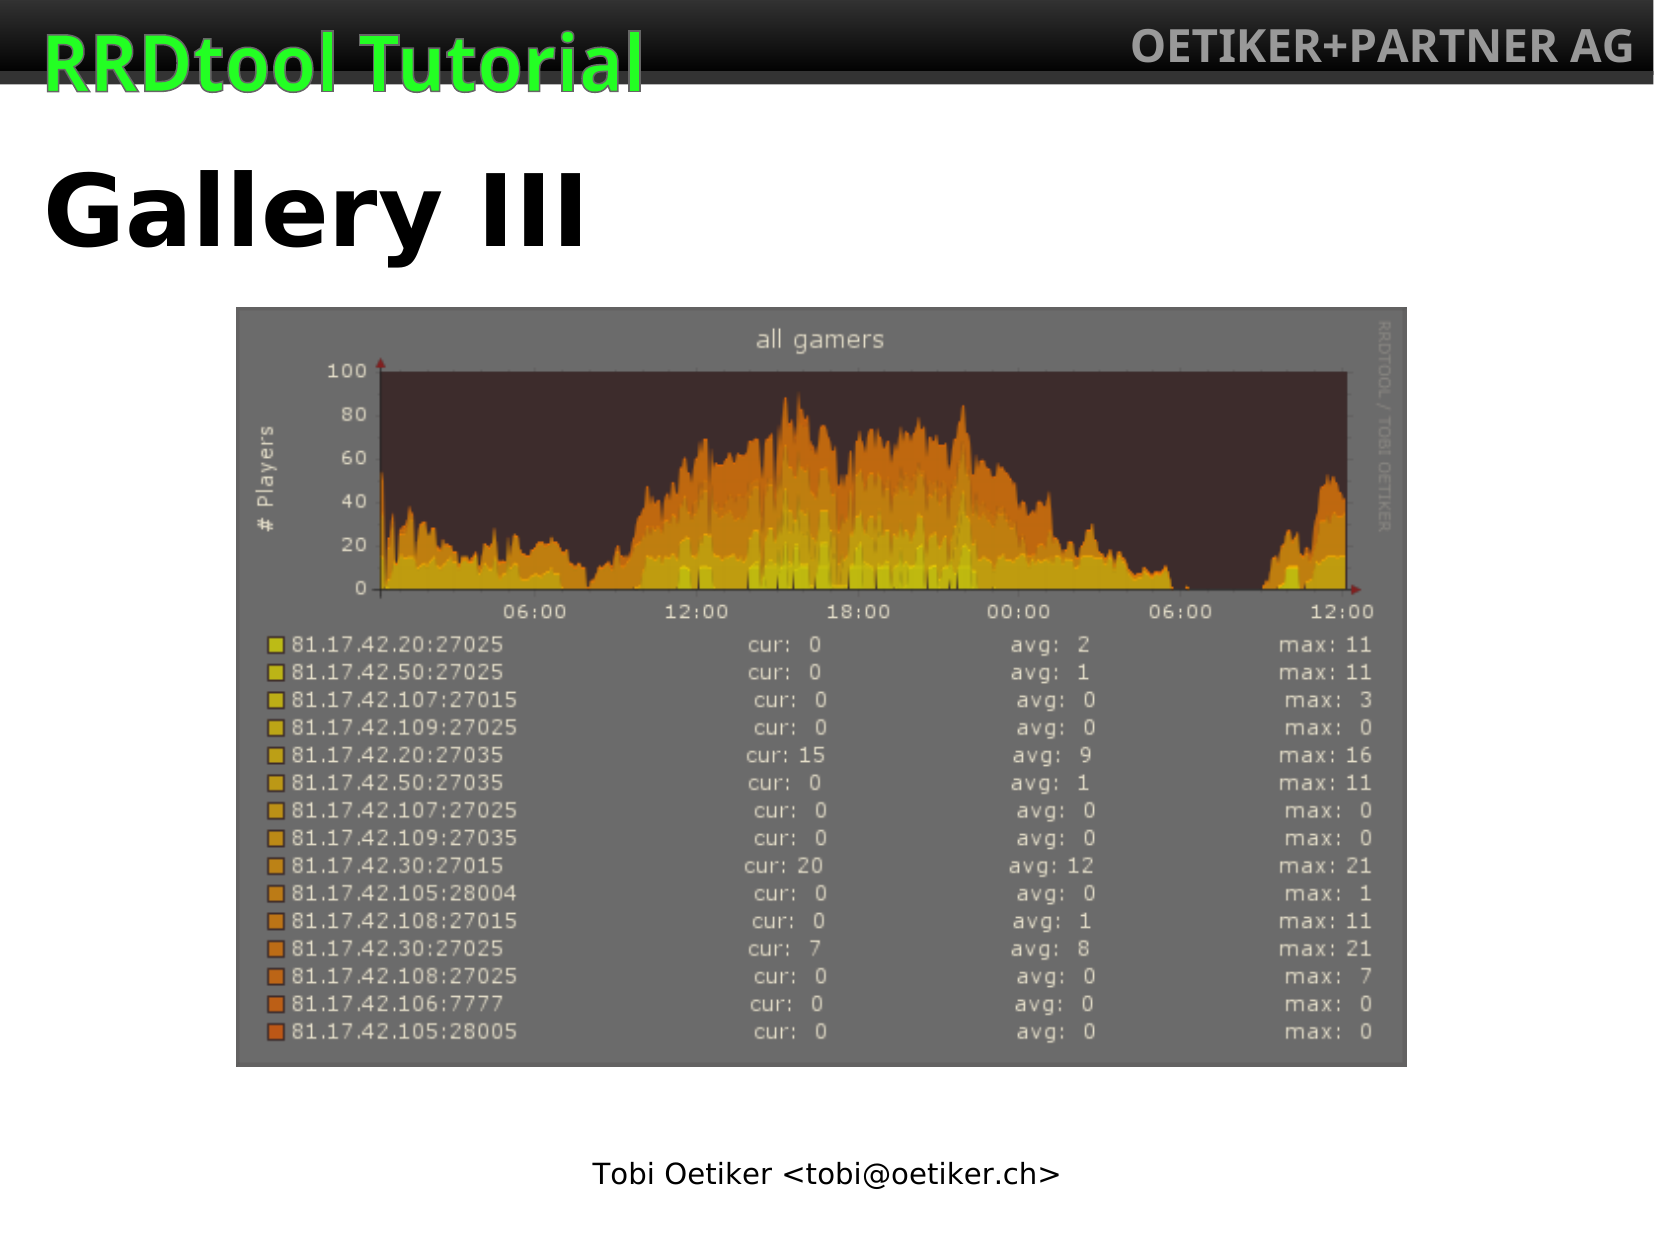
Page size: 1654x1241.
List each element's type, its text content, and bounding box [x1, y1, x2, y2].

title Gallery III [43, 137, 1582, 287]
picture [236, 307, 1407, 1067]
